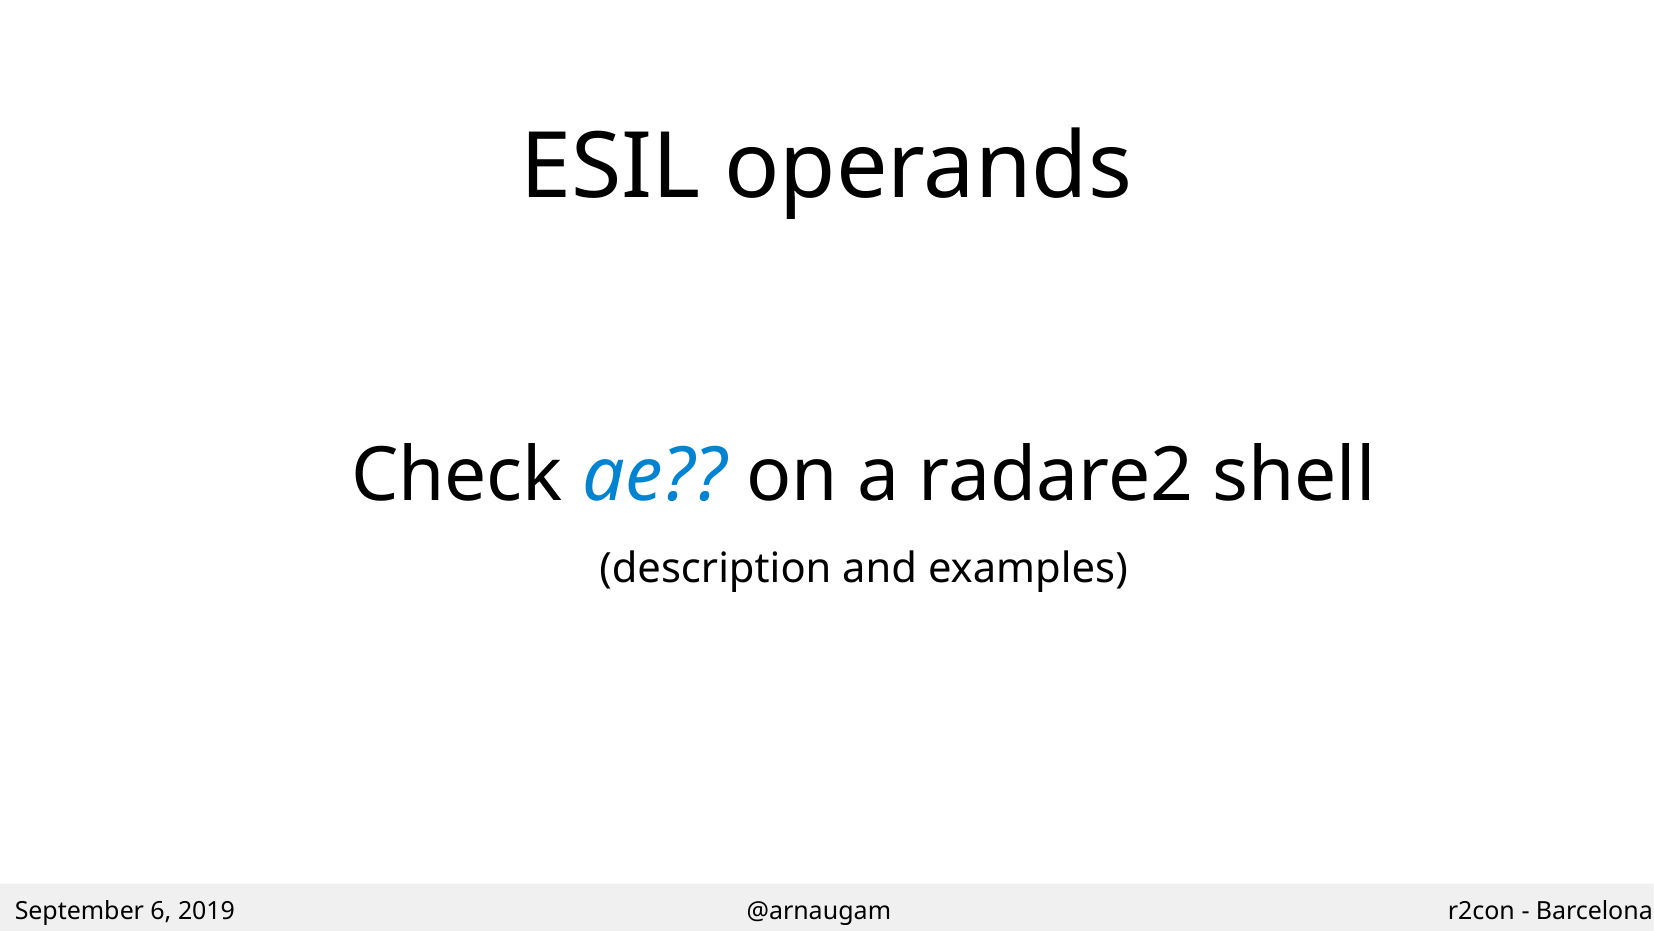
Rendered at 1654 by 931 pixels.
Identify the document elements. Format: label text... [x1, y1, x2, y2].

title ESIL operands [82, 84, 1571, 240]
text_box Check ae?? on a radare2 shell (description and examples) [336, 412, 1318, 583]
